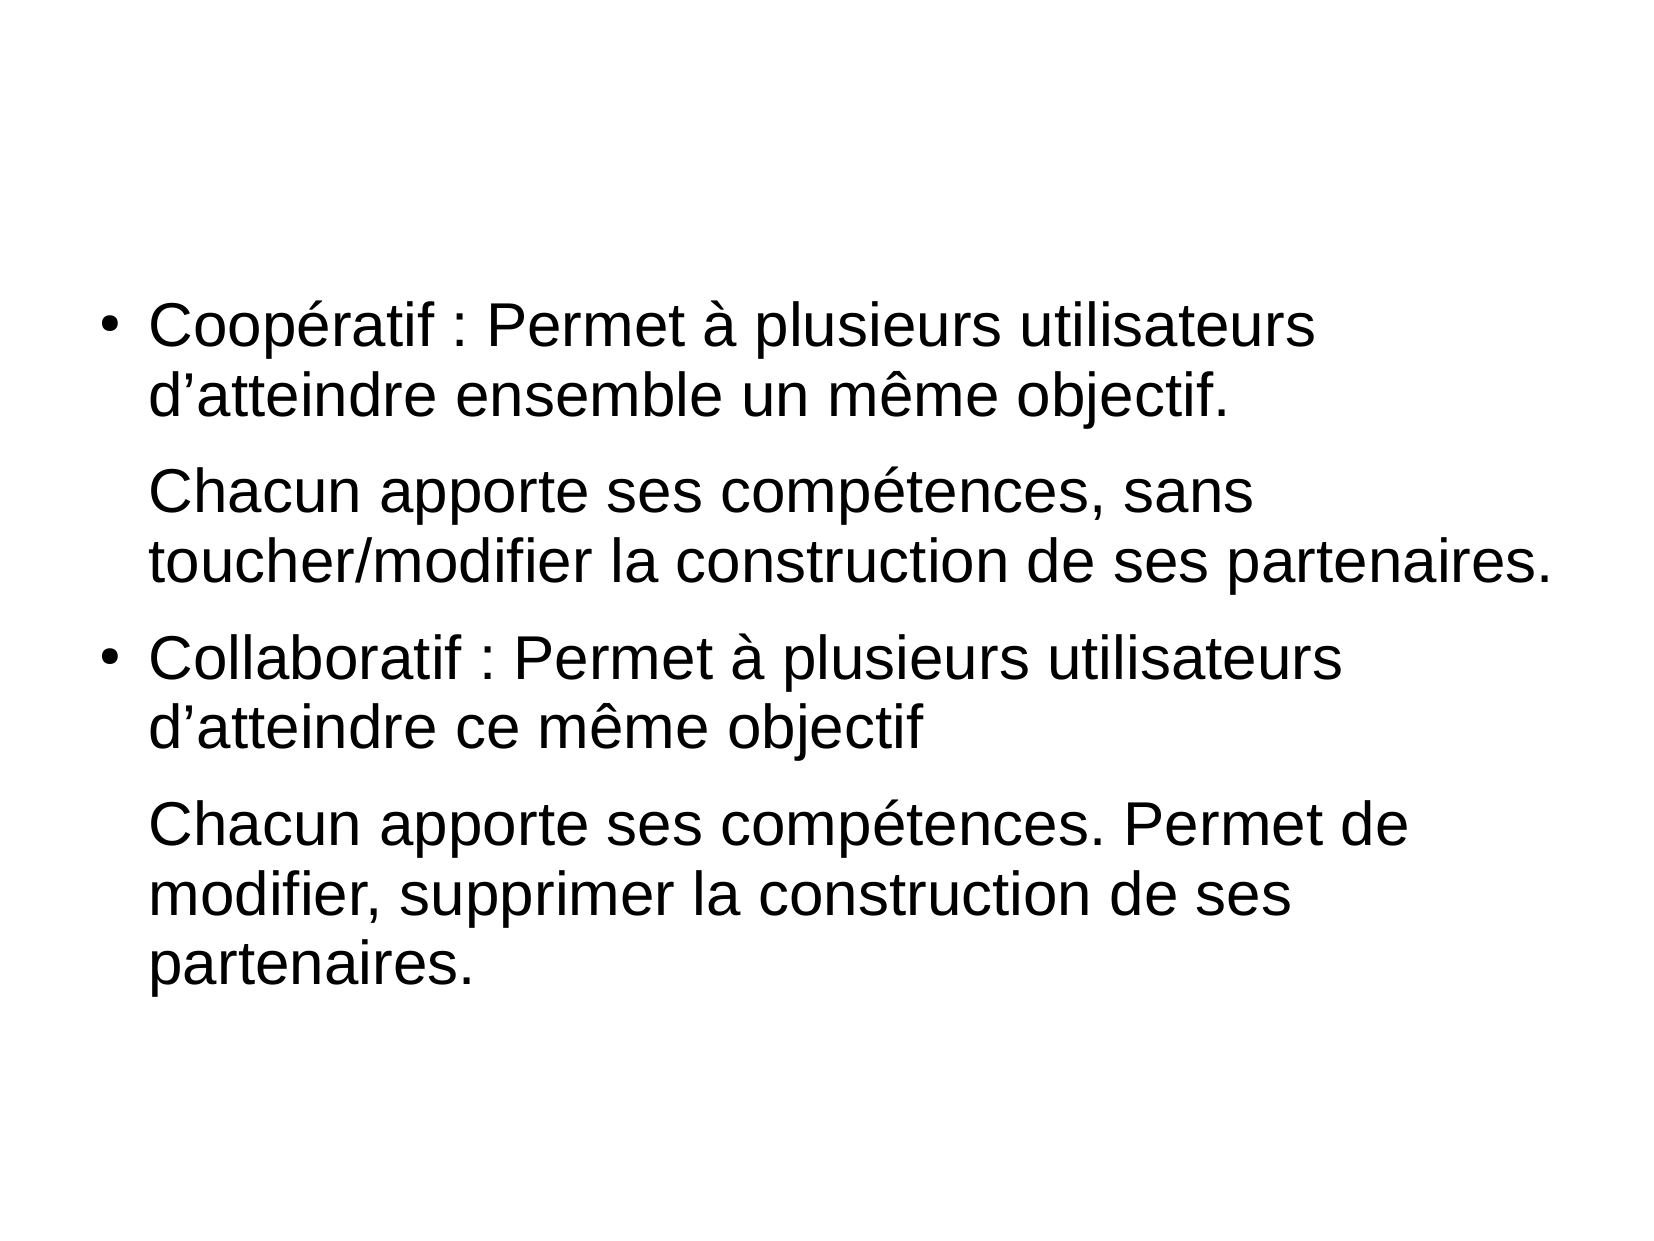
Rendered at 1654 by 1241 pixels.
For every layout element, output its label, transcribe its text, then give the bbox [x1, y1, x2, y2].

list Coopératif : Permet à plusieurs utilisateurs d’atteindre ensemble un même objectif. Chacun apporte ses compétences, sans toucher/modifier la construction de ses partenaires. Collaboratif : Permet à plusieurs utilisateurs d’atteindre ce même objectif Chacun apporte ses compétences. Permet de modifier, supprimer la construction de ses partenaires. [82, 290, 1571, 1010]
